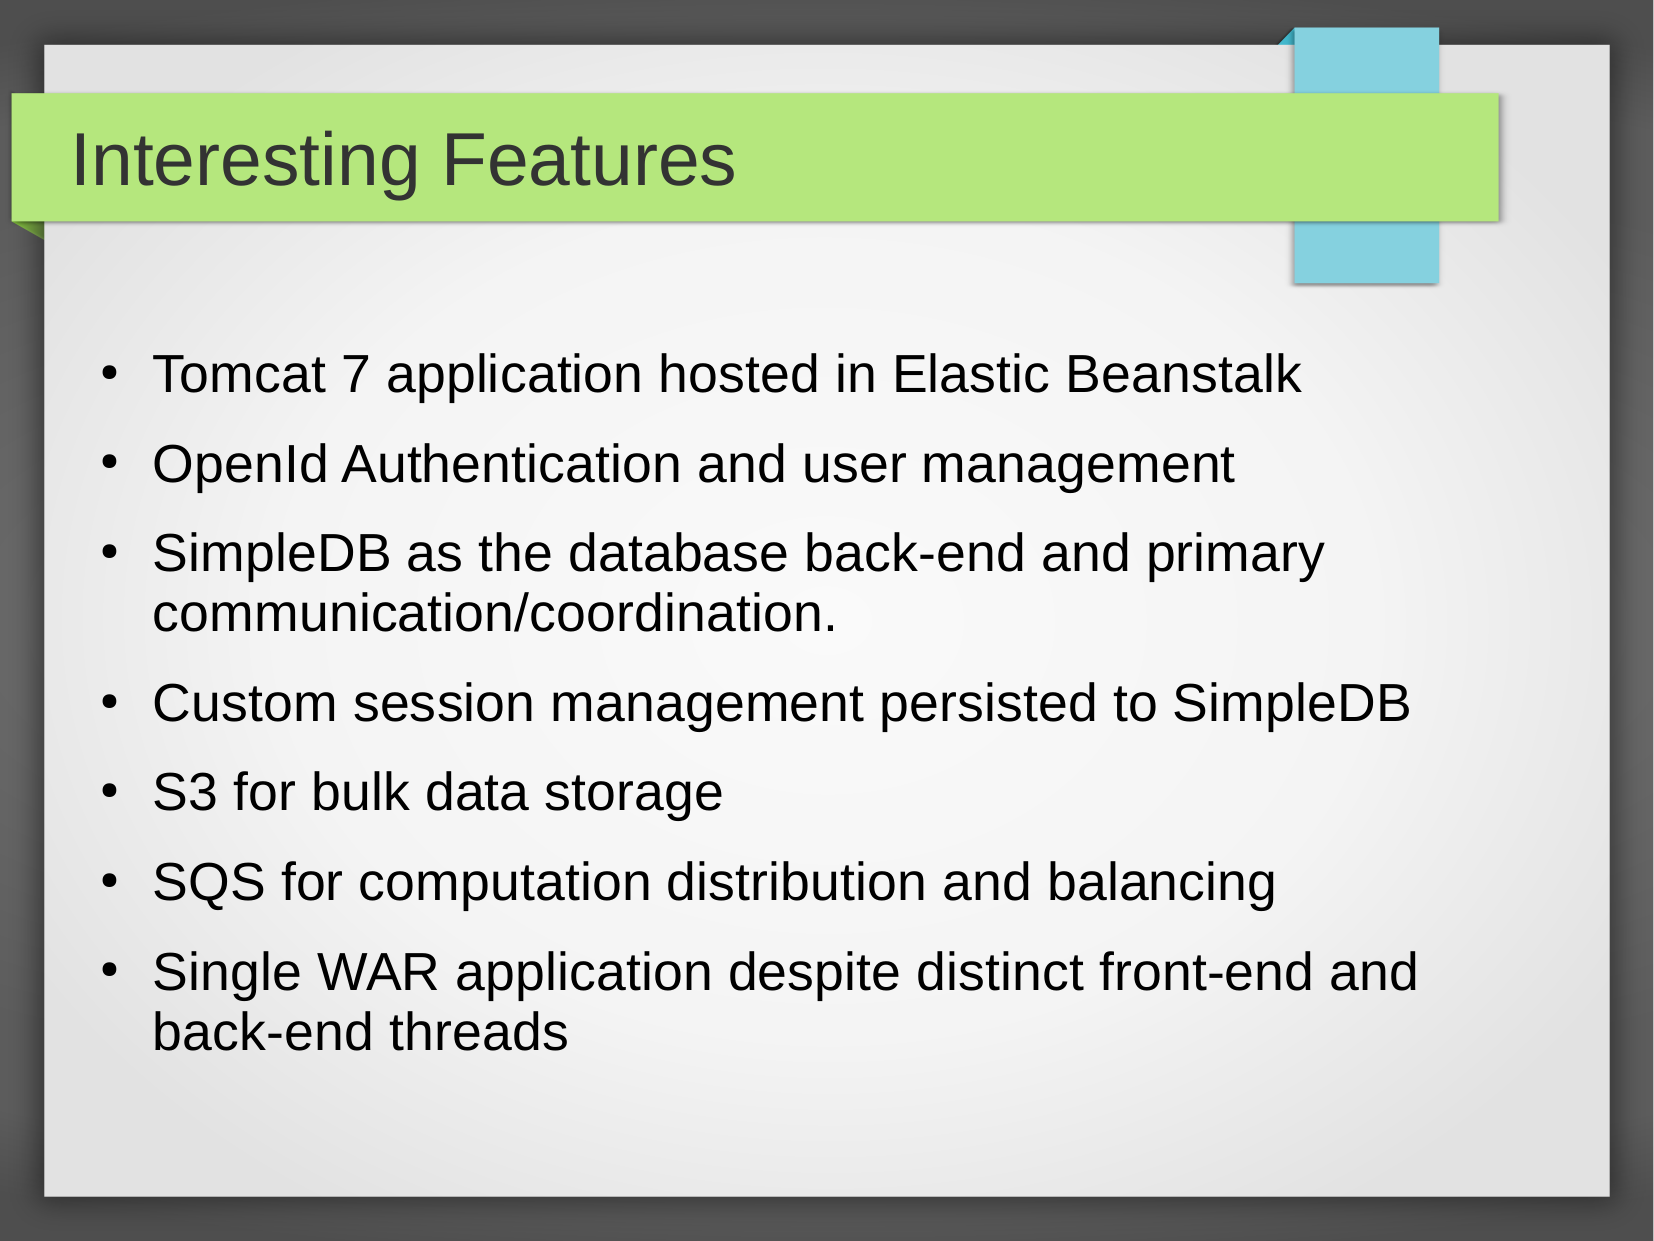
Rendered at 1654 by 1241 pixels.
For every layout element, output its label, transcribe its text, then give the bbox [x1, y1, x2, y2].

title Interesting Features [70, 106, 1229, 213]
list Tomcat 7 application hosted in Elastic Beanstalk OpenId Authentication and user management SimpleDB as the database back-end and primary communication/coordination. Custom session management persisted to SimpleDB S3 for bulk data storage SQS for computation distribution and balancing Single WAR application despite distinct front-end and back-end threads [82, 343, 1538, 1063]
picture [0, 0, 1654, 1241]
